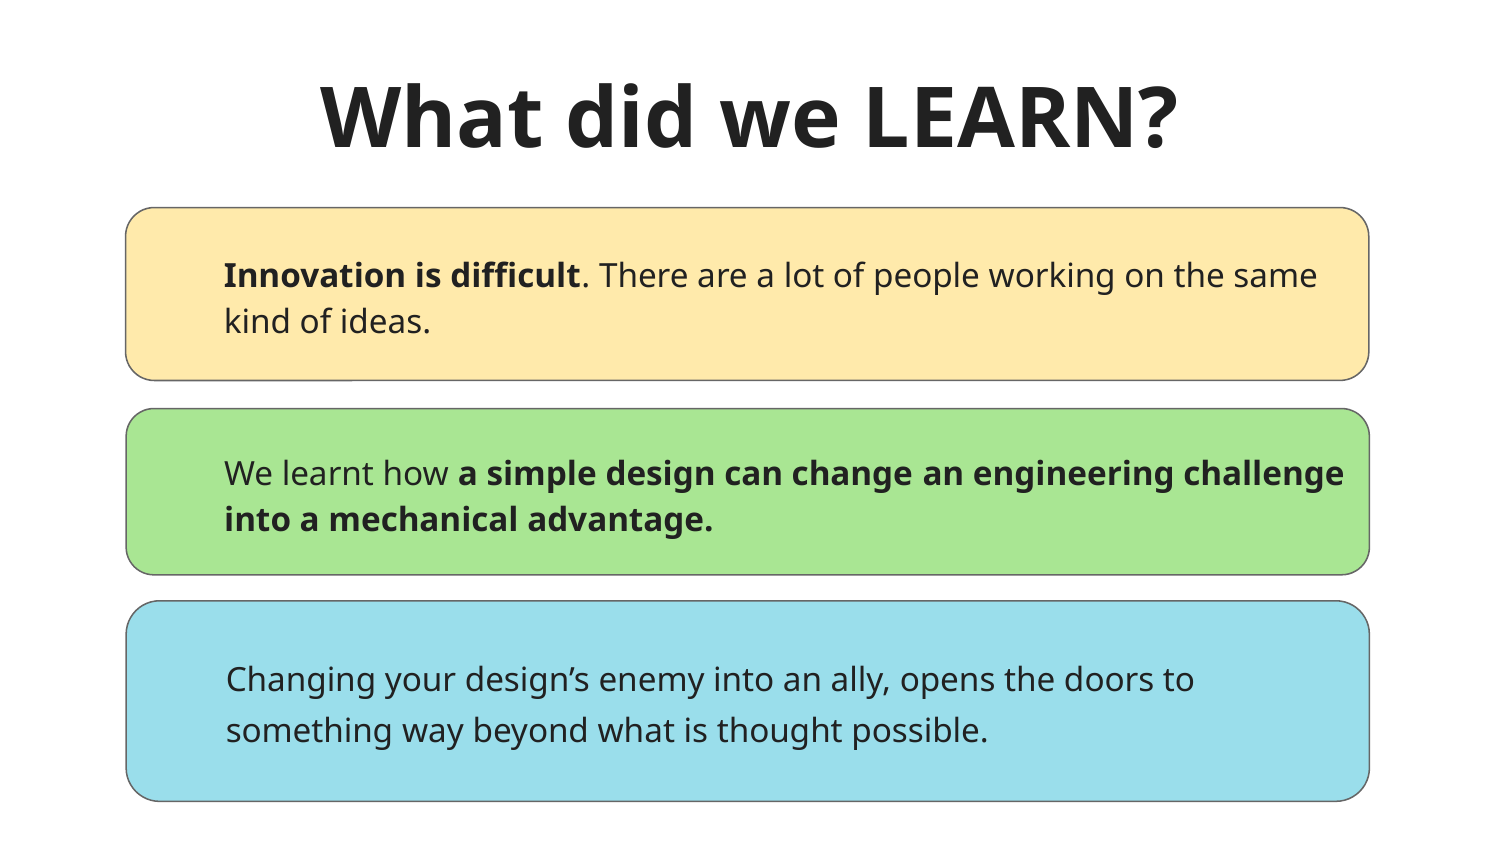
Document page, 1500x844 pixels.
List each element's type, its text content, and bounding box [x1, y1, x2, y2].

text_box Innovation is difficult. There are a lot of people working on the same kind of ideas. [125, 207, 1369, 381]
text_box We learnt how a simple design can change an engineering challenge into a mechanical advantage. [126, 408, 1370, 575]
text_box Changing your design’s enemy into an ally, opens the doors to something way beyond what is thought possible. [126, 600, 1370, 802]
title What did we LEARN? [51, 48, 1449, 180]
